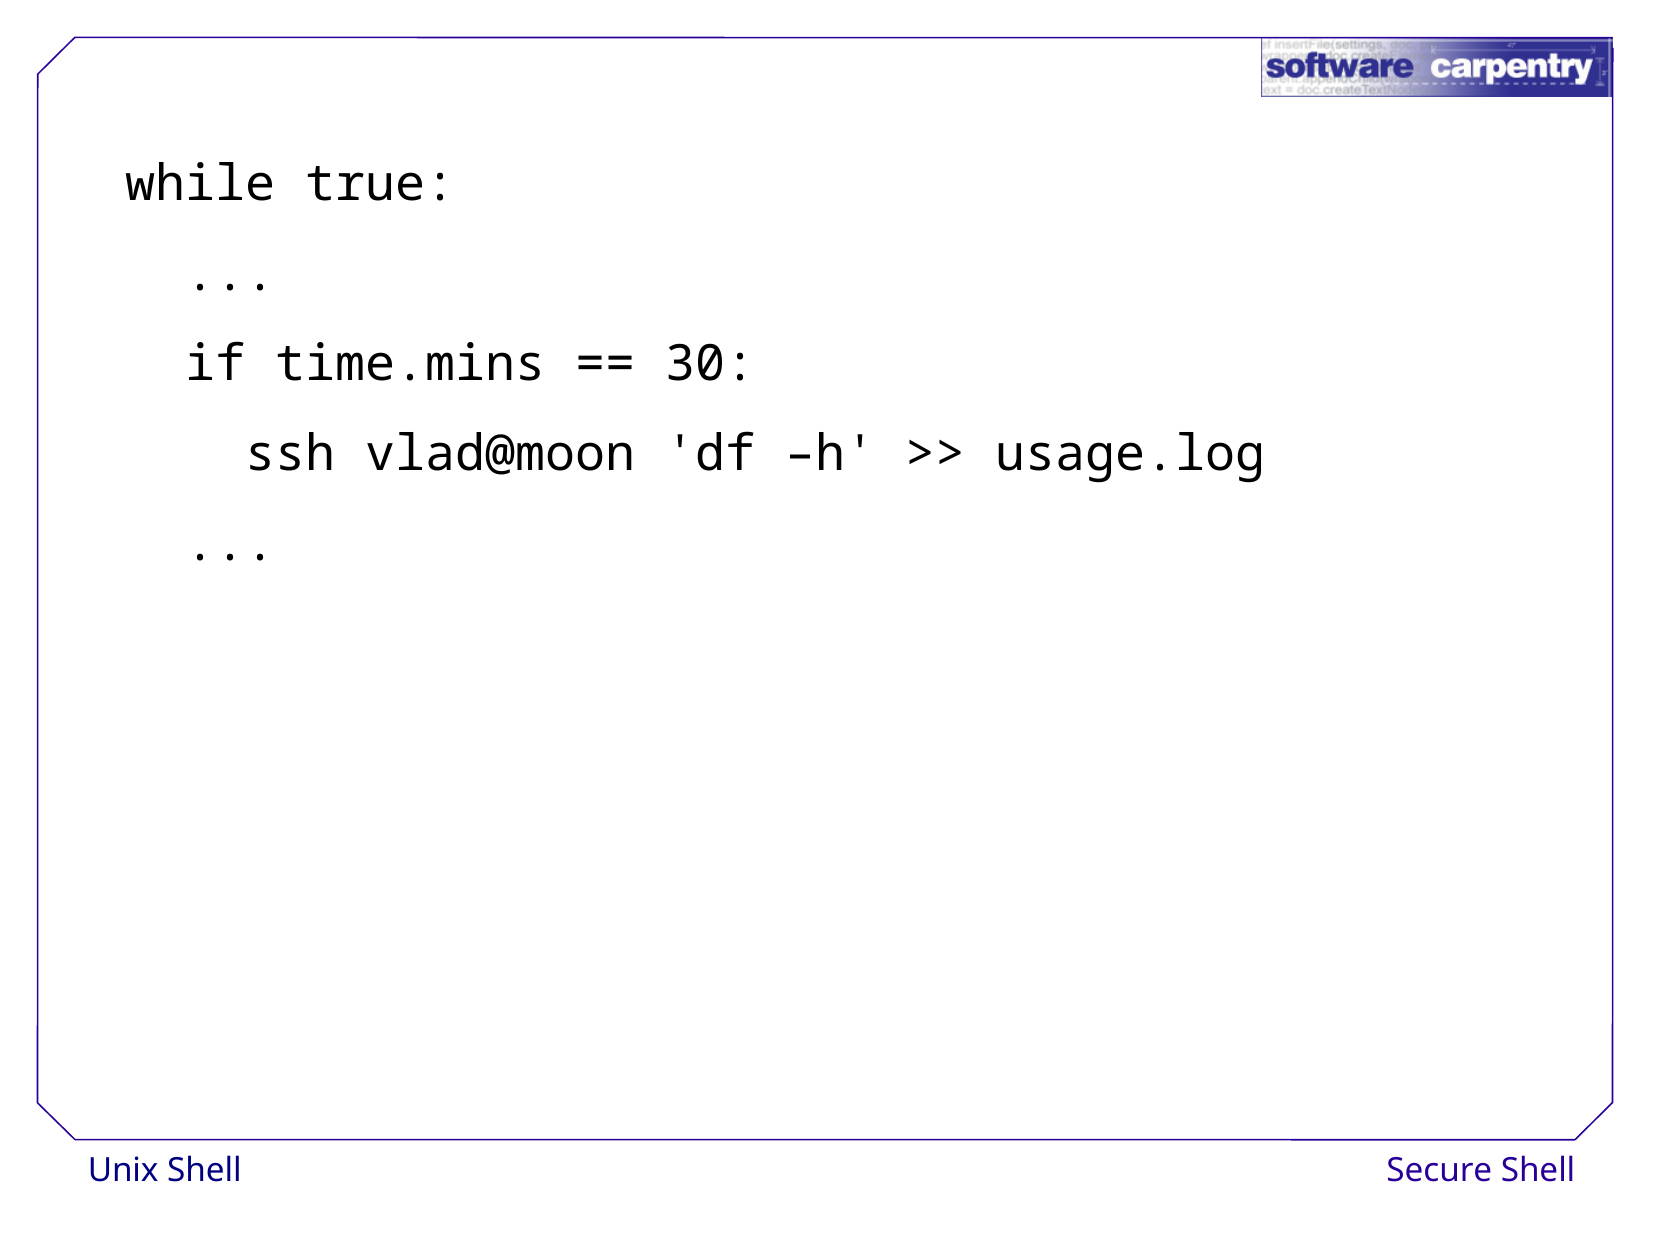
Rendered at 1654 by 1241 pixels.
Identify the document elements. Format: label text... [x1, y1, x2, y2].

picture [1261, 39, 1613, 97]
text_box while true: ... if time.mins == 30: ssh vlad@moon 'df –h' >> usage.log ... [110, 113, 1431, 579]
